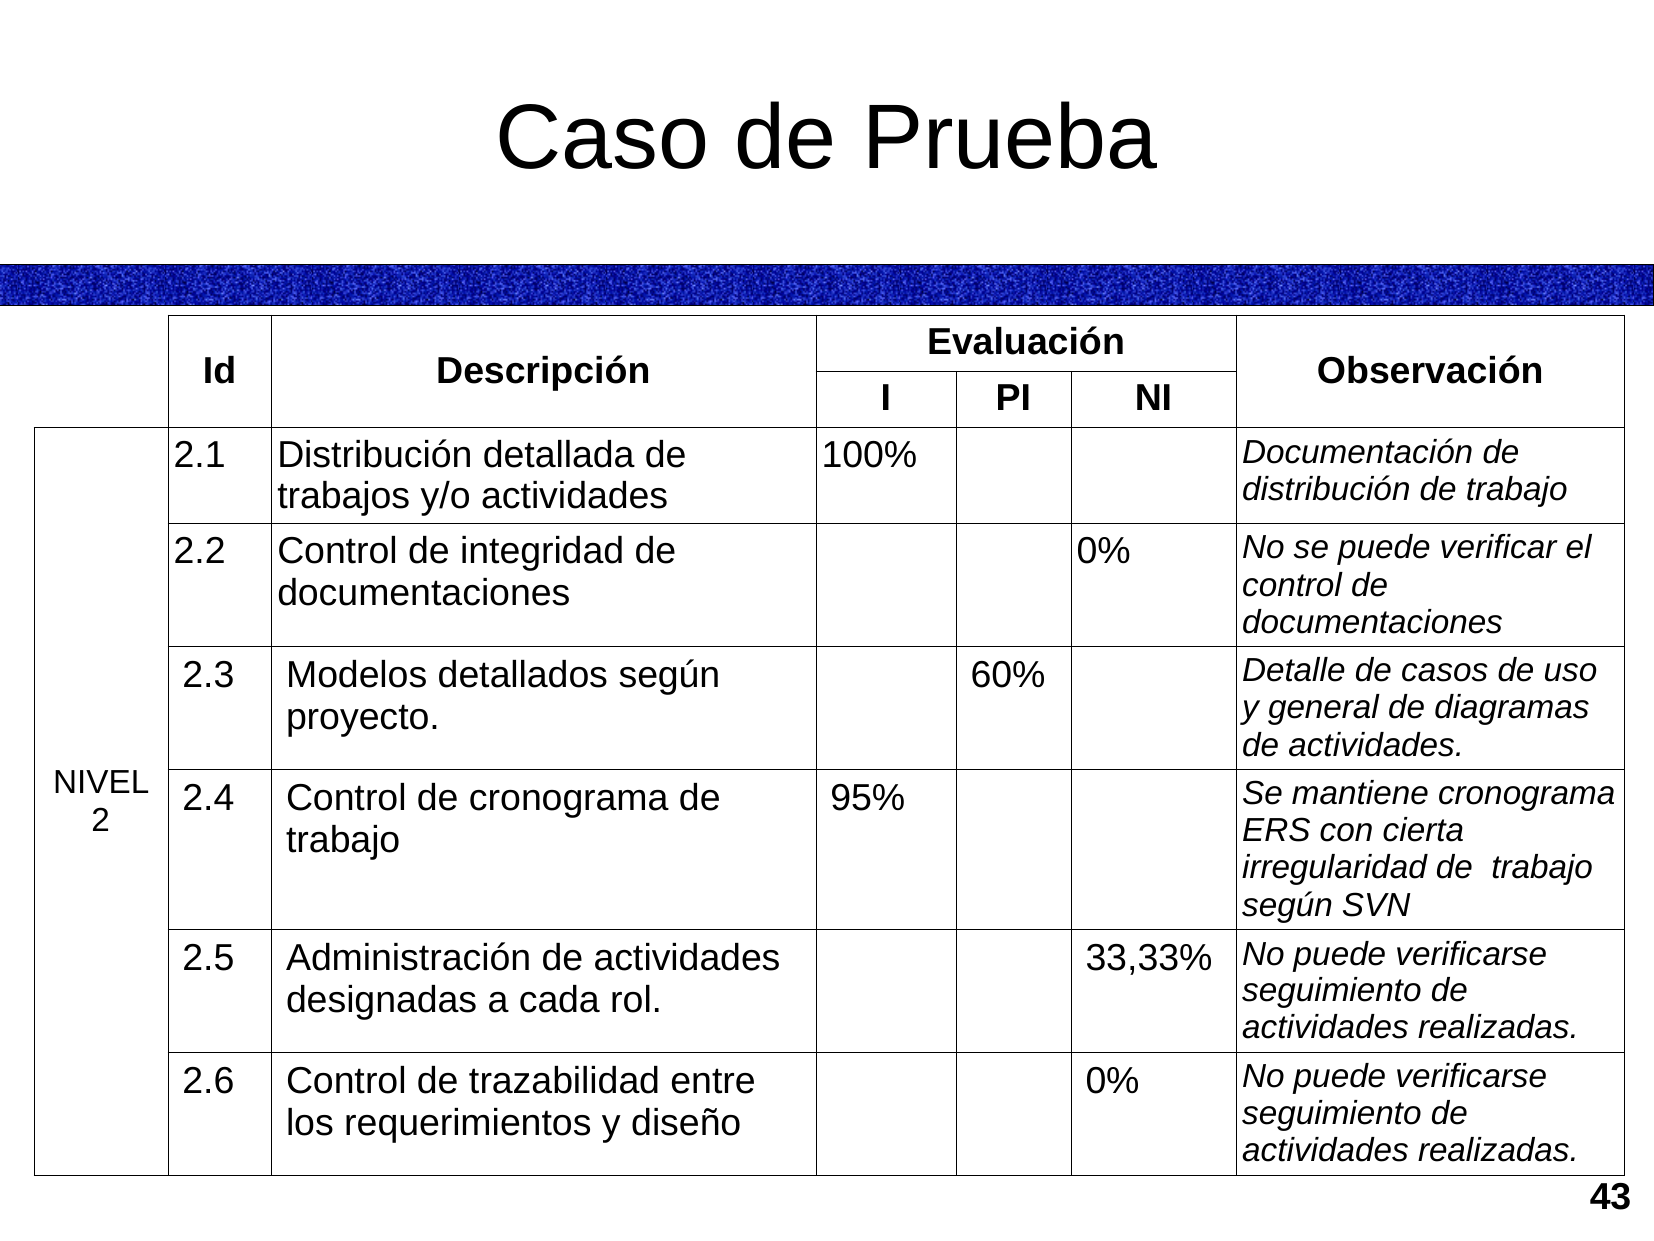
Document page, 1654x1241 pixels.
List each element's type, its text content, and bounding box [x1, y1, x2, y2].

table_cell [1072, 647, 1236, 769]
table_cell No se puede verificar el control de documentaciones [1237, 524, 1624, 646]
table_cell 2.1 [169, 428, 271, 523]
table_cell 2.6 [169, 1053, 271, 1175]
table_header Id [169, 316, 271, 427]
table_cell NIVEL 2 [35, 428, 168, 1175]
picture [0, 265, 1653, 305]
table_cell 33,33% [1072, 930, 1236, 1052]
table_cell I [817, 372, 956, 427]
table_cell [957, 930, 1071, 1052]
table_cell [34, 371, 168, 427]
title Caso de Prueba [58, 21, 1595, 253]
table_cell [817, 524, 956, 646]
table_cell Control de integridad de documentaciones [272, 524, 816, 646]
table_cell [957, 428, 1071, 523]
text_box <número> [1575, 1168, 1654, 1240]
table_cell Se mantiene cronograma ERS con cierta irregularidad de trabajo según SVN [1237, 770, 1624, 929]
table_cell 2.5 [169, 930, 271, 1052]
table_cell [817, 1053, 956, 1175]
table_cell 95% [817, 770, 956, 929]
table_cell Control de trazabilidad entre los requerimientos y diseño [272, 1053, 816, 1175]
table_cell PI [957, 372, 1071, 427]
table_cell [817, 930, 956, 1052]
table_cell [1072, 428, 1236, 523]
table_cell 2.2 [169, 524, 271, 646]
table_cell Modelos detallados según proyecto. [272, 647, 816, 769]
table_cell Detalle de casos de uso y general de diagramas de actividades. [1237, 647, 1624, 769]
table_cell Administración de actividades designadas a cada rol. [272, 930, 816, 1052]
table_cell [957, 770, 1071, 929]
table_cell [1072, 770, 1236, 929]
table_header [34, 315, 168, 371]
table_header Evaluación [817, 316, 1236, 371]
table_cell 0% [1072, 1053, 1236, 1175]
table_cell Documentación de distribución de trabajo [1237, 428, 1624, 523]
table_cell 60% [957, 647, 1071, 769]
table_cell [957, 1053, 1071, 1175]
table_cell NI [1072, 372, 1236, 427]
table_header Observación [1237, 316, 1624, 427]
table_cell [817, 647, 956, 769]
table_cell 100% [817, 428, 956, 523]
table_cell 0% [1072, 524, 1236, 646]
table_cell 2.4 [169, 770, 271, 929]
table_header Descripción [272, 316, 816, 427]
table_cell No puede verificarse seguimiento de actividades realizadas. [1237, 930, 1624, 1052]
table_cell No puede verificarse seguimiento de actividades realizadas. [1237, 1053, 1624, 1175]
table_cell Distribución detallada de trabajos y/o actividades [272, 428, 816, 523]
table_cell Control de cronograma de trabajo [272, 770, 816, 929]
table_cell [957, 524, 1071, 646]
table_cell 2.3 [169, 647, 271, 769]
